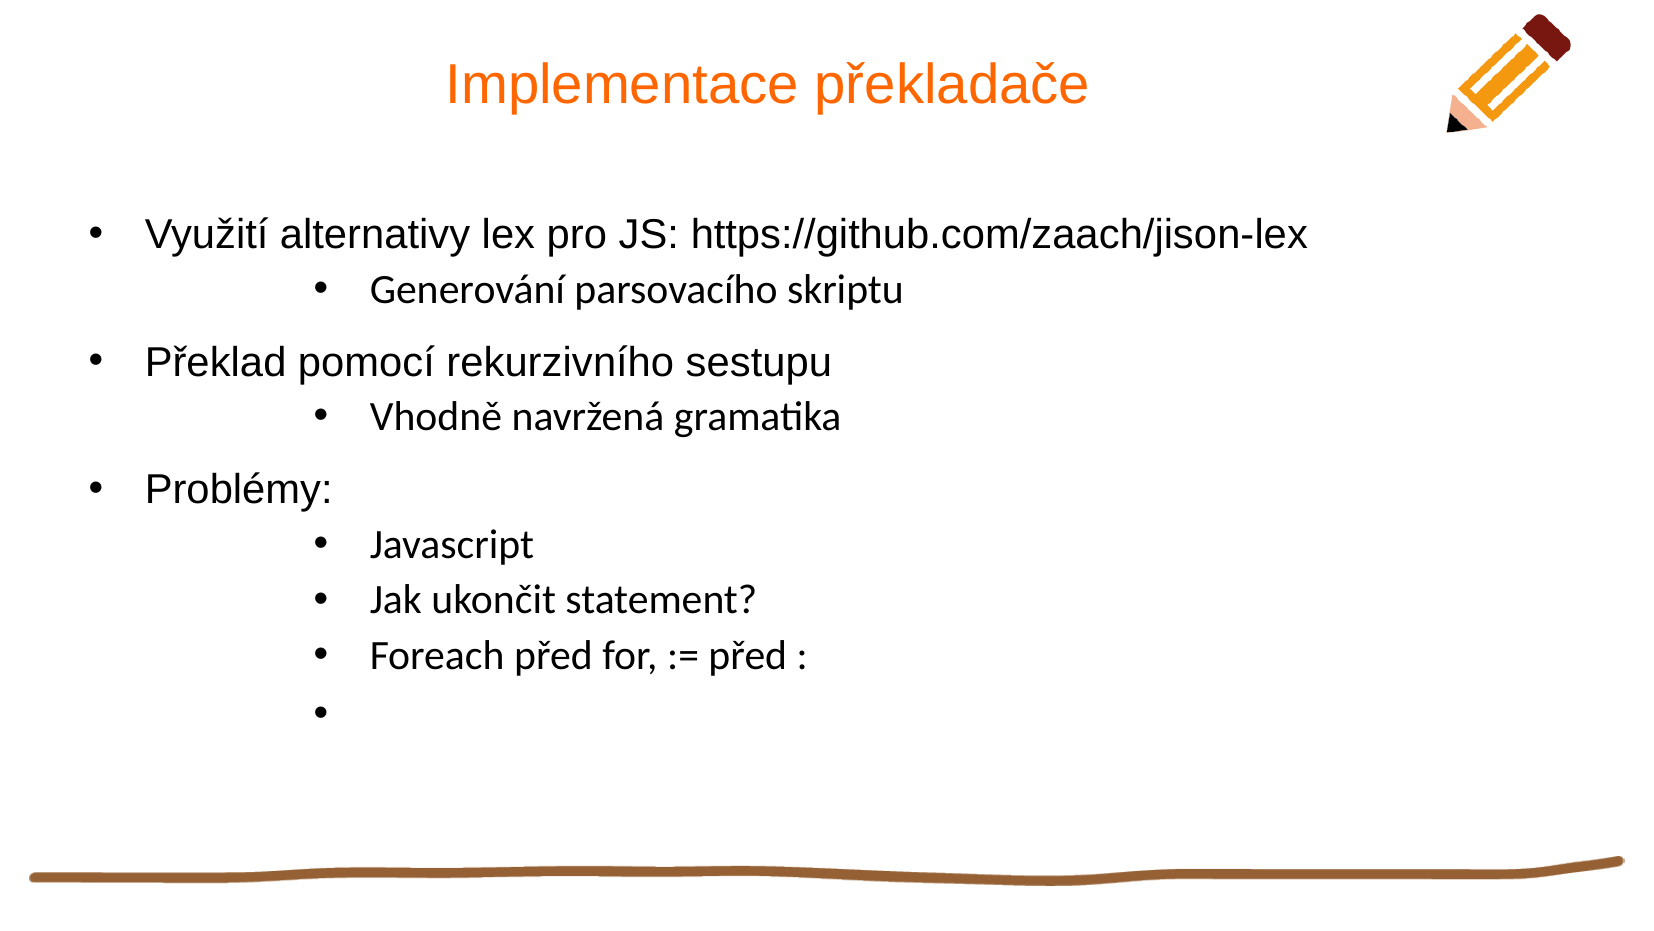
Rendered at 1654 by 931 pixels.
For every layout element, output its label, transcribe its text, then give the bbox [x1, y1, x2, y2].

list Využití alternativy lex pro JS: https://github.com/zaach/jison-lex Generování parsovacího skriptu Překlad pomocí rekurzivního sestupu Vhodně navržená gramatika Problémy: Javascript Jak ukončit statement? Foreach před for, := před : [88, 206, 1565, 857]
title Implementace překladače [88, 29, 1447, 133]
